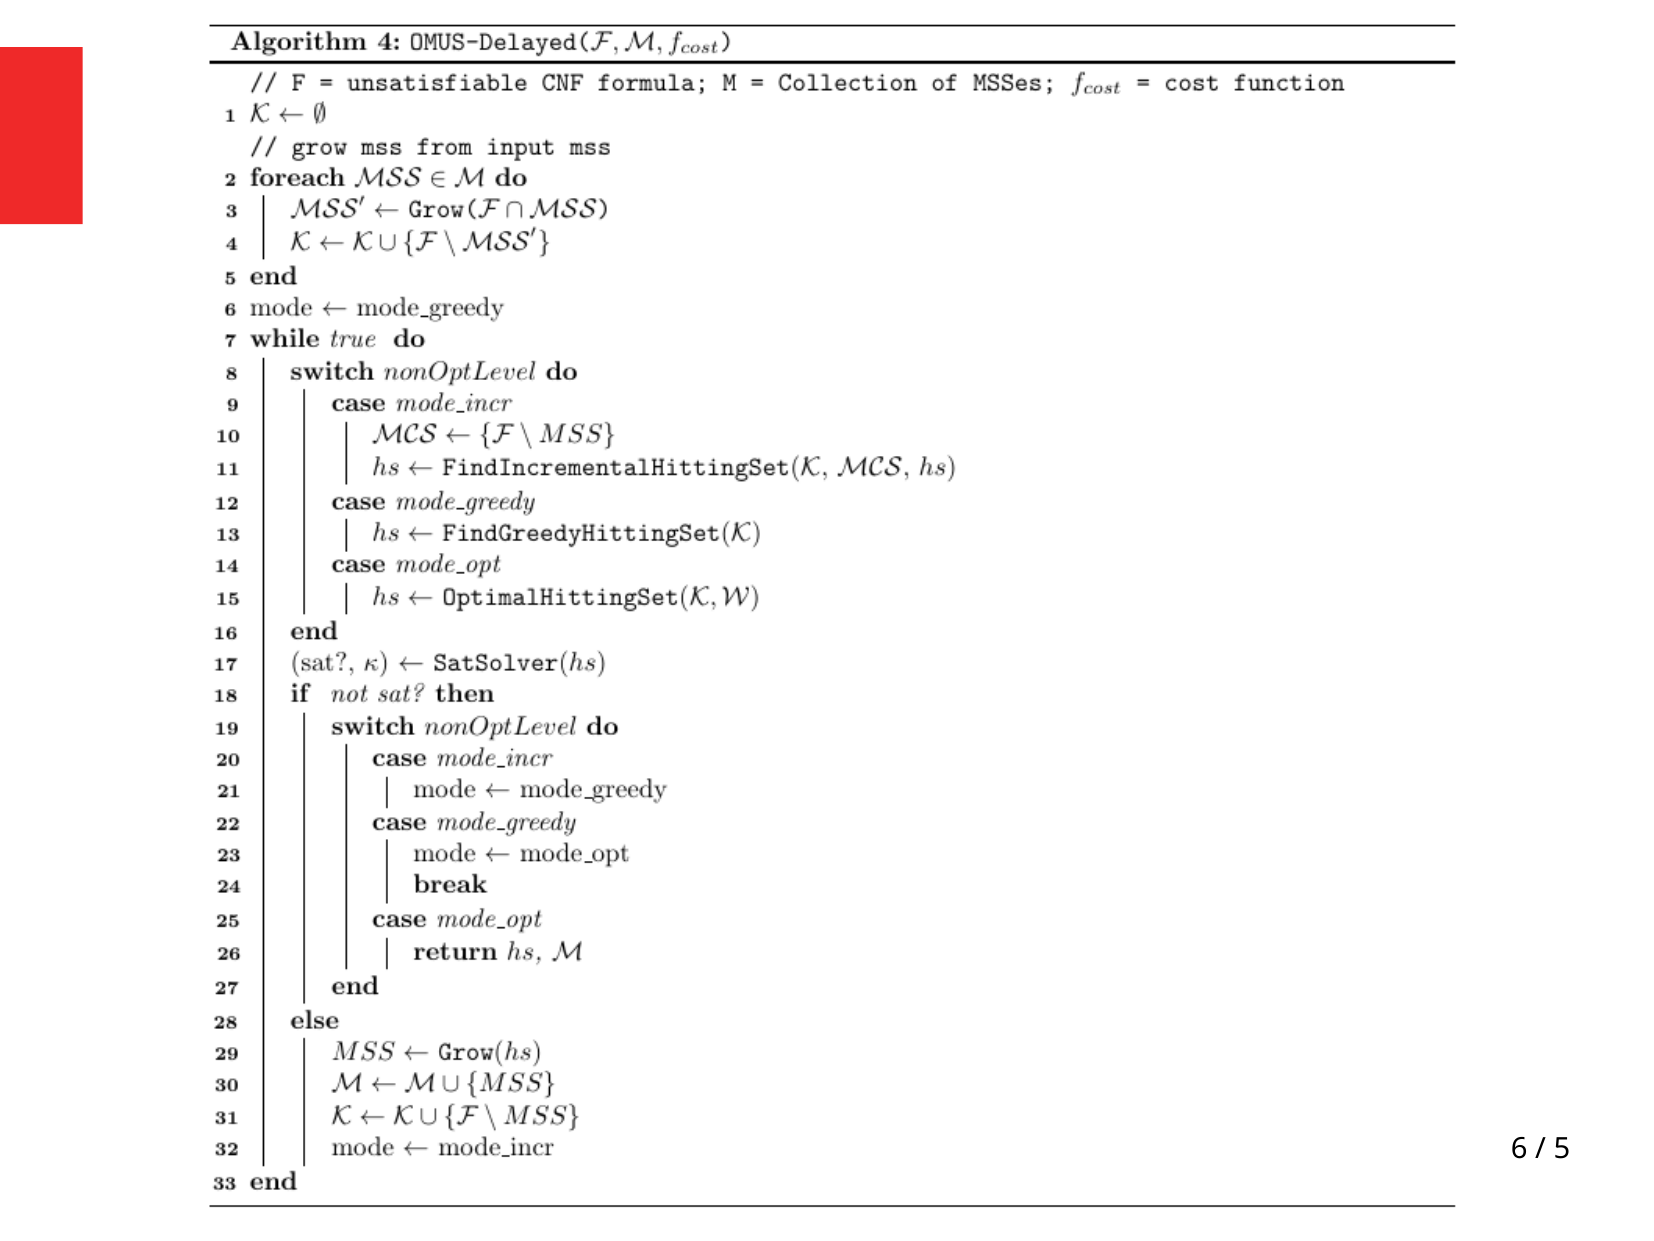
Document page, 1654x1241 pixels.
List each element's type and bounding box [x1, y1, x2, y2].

picture [177, 11, 1482, 1229]
